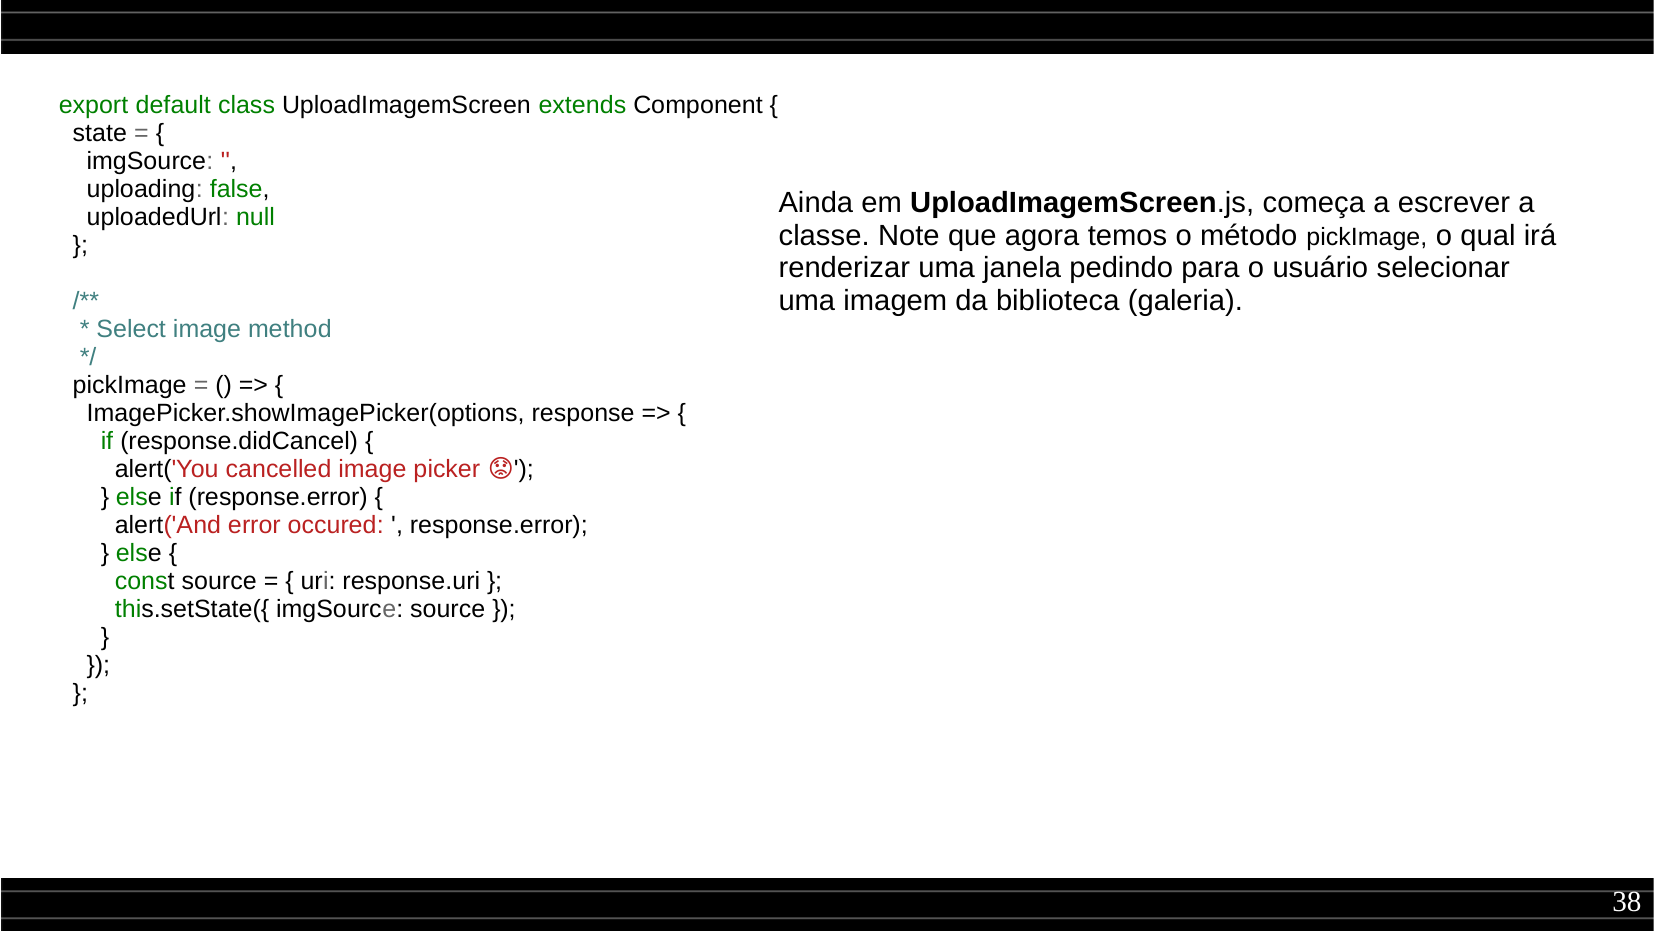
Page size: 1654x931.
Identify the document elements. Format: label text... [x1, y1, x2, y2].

text_box Ainda em UploadImagemScreen.js, começa a escrever a classe. Note que agora temos o método pickImage, o qual irá renderizar uma janela pedindo para o usuário selecionar uma imagem da biblioteca (galeria). [763, 178, 1583, 325]
picture [1, 878, 1654, 931]
picture [1, 0, 1654, 54]
text_box export default class UploadImagemScreen extends Component { state = { imgSource: '', uploading: false, uploadedUrl: null }; /** * Select image method */ pickImage = () => { ImagePicker.showImagePicker(options, response => { if (response.didCancel) { alert('You cancelled image picker 😟'); } else if (response.error) { alert('And error occured: ', response.error); } else { const source = { uri: response.uri }; this.setState({ imgSource: source }); } }); }; [43, 83, 1193, 743]
